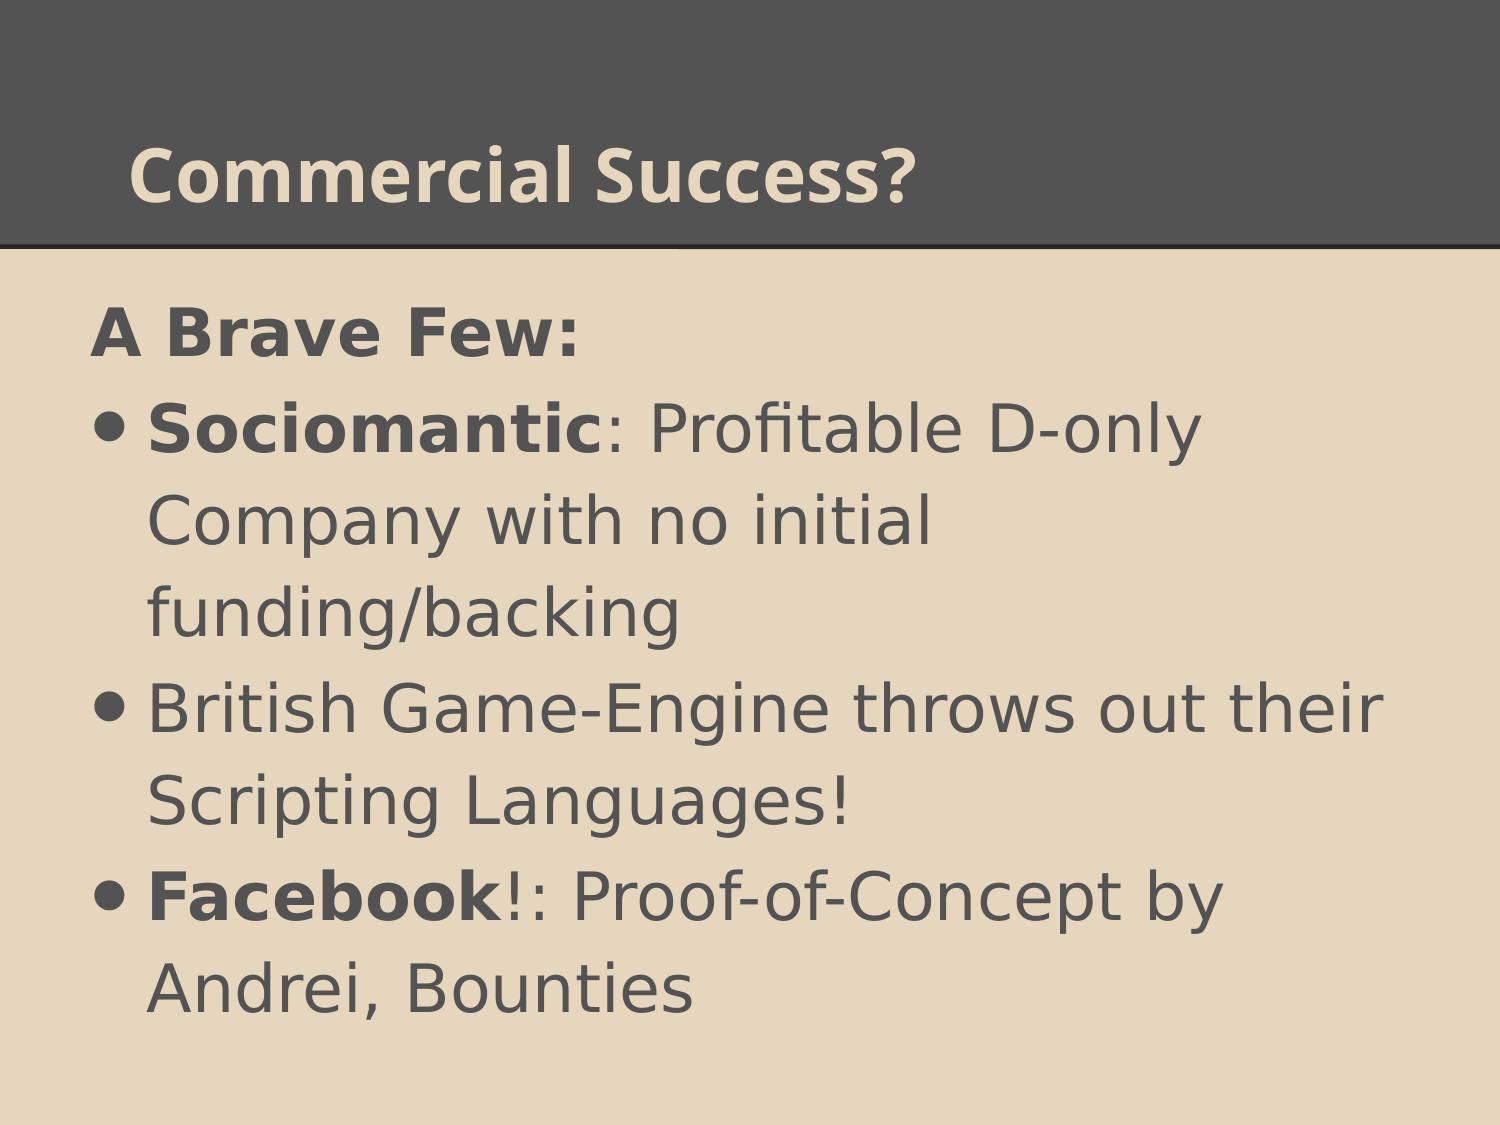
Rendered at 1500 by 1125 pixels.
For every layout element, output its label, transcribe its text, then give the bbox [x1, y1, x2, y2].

title Commercial Success? [75, 45, 1425, 233]
list A Brave Few: Sociomantic: Profitable D-only Company with no initial funding/backing British Game-Engine throws out their Scripting Languages! Facebook!: Proof-of-Concept by Andrei, Bounties [75, 262, 1425, 1078]
